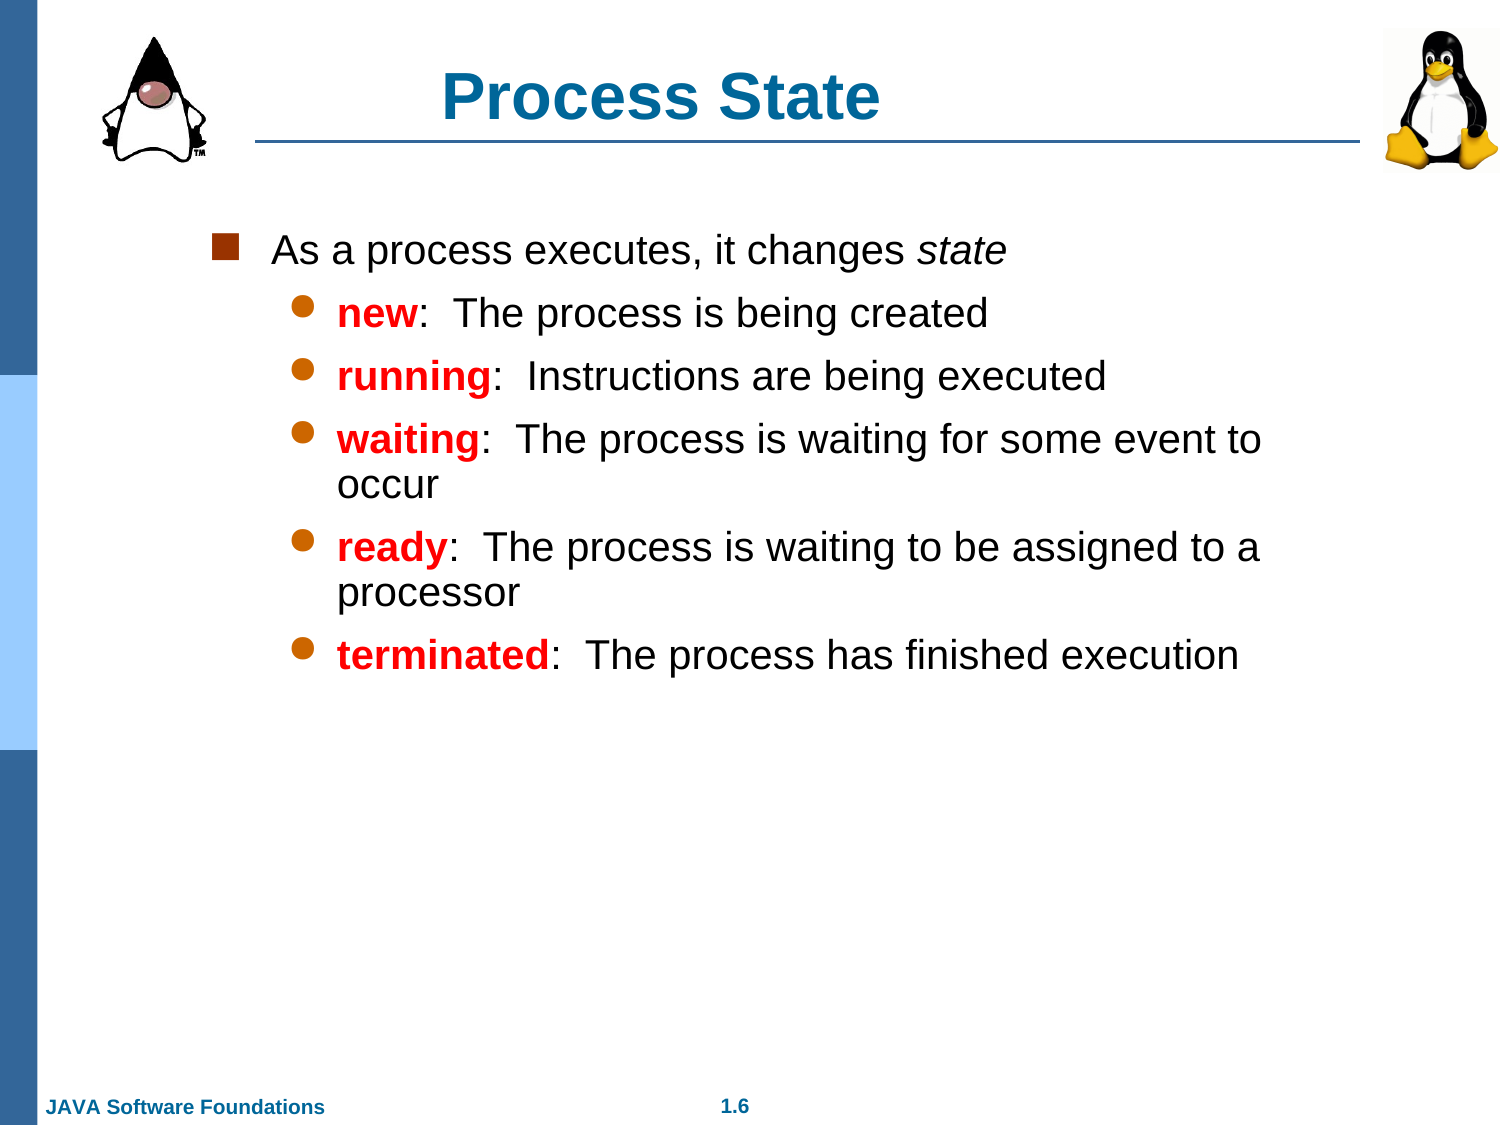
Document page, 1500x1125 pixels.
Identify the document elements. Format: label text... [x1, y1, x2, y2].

picture [1383, 28, 1500, 173]
title Process State [74, 44, 1249, 141]
list As a process executes, it changes state new: The process is being created running: Instructions are being executed waiting: The process is waiting for some event to occur ready: The process is waiting to be assigned to a processor terminated: The process has finished execution [200, 220, 1324, 725]
picture [54, 0, 255, 200]
